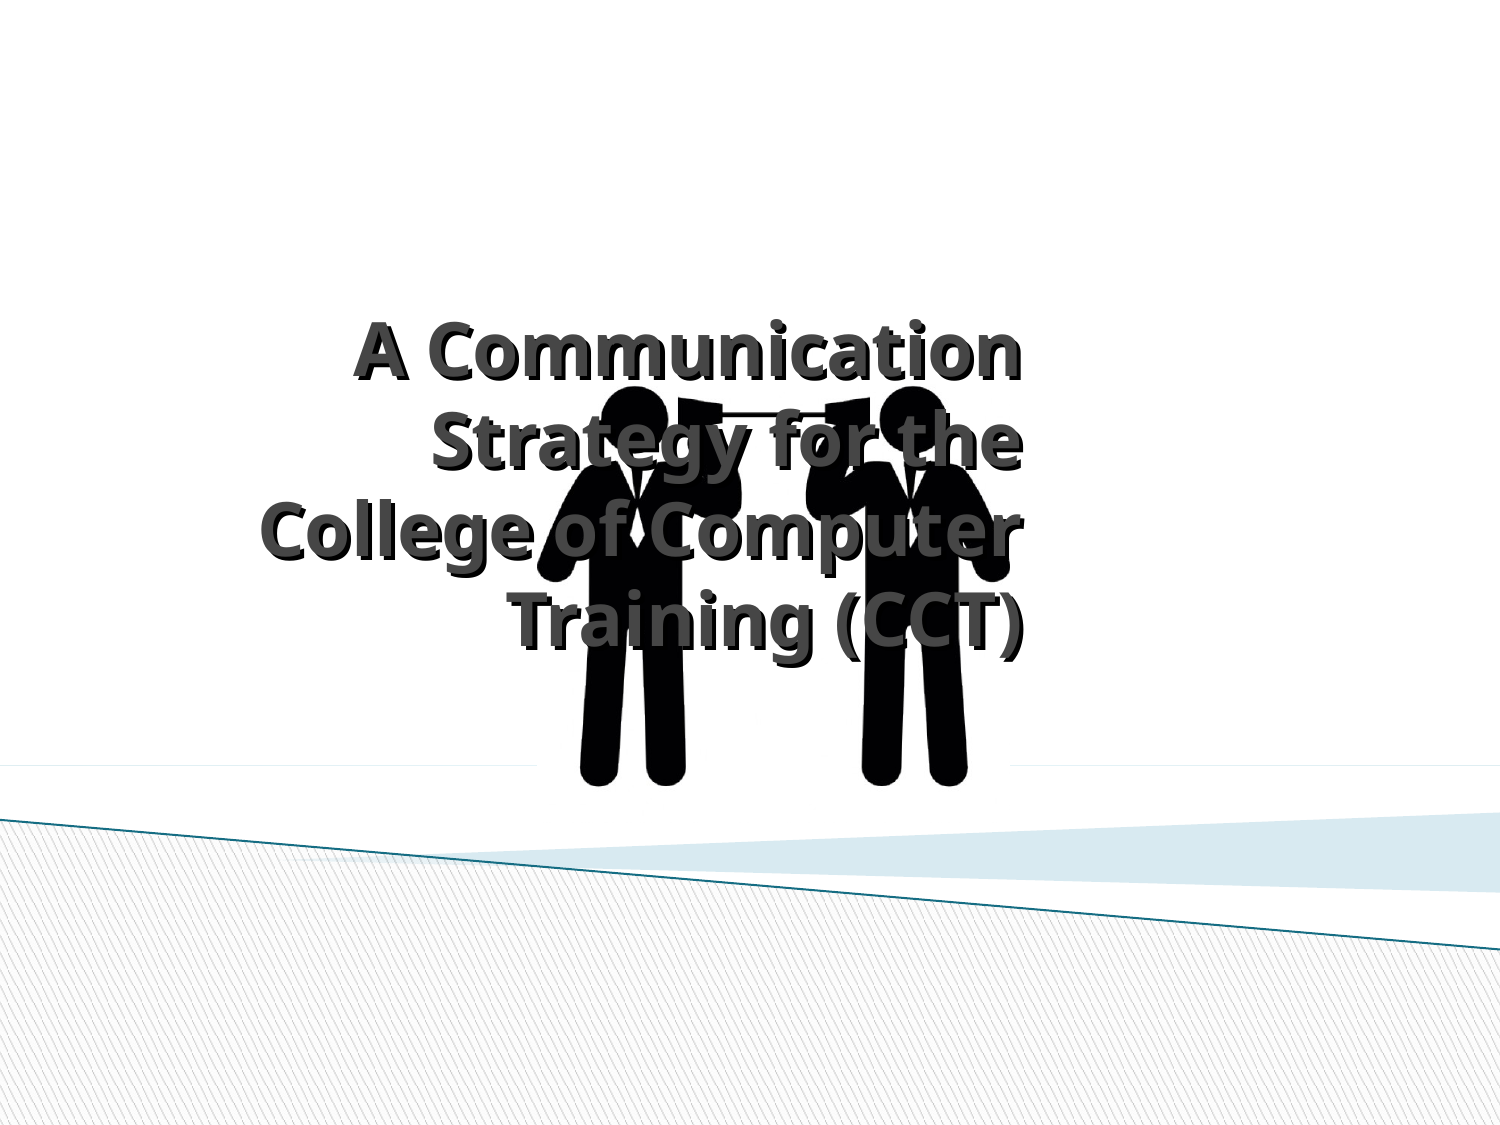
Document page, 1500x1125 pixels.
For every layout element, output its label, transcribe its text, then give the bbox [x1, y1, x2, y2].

picture [997, 452, 1010, 458]
picture [998, 436, 1009, 441]
title A Communication Strategy for the College of Computer Training (CCT) [242, 113, 1105, 393]
picture [537, 393, 1010, 823]
